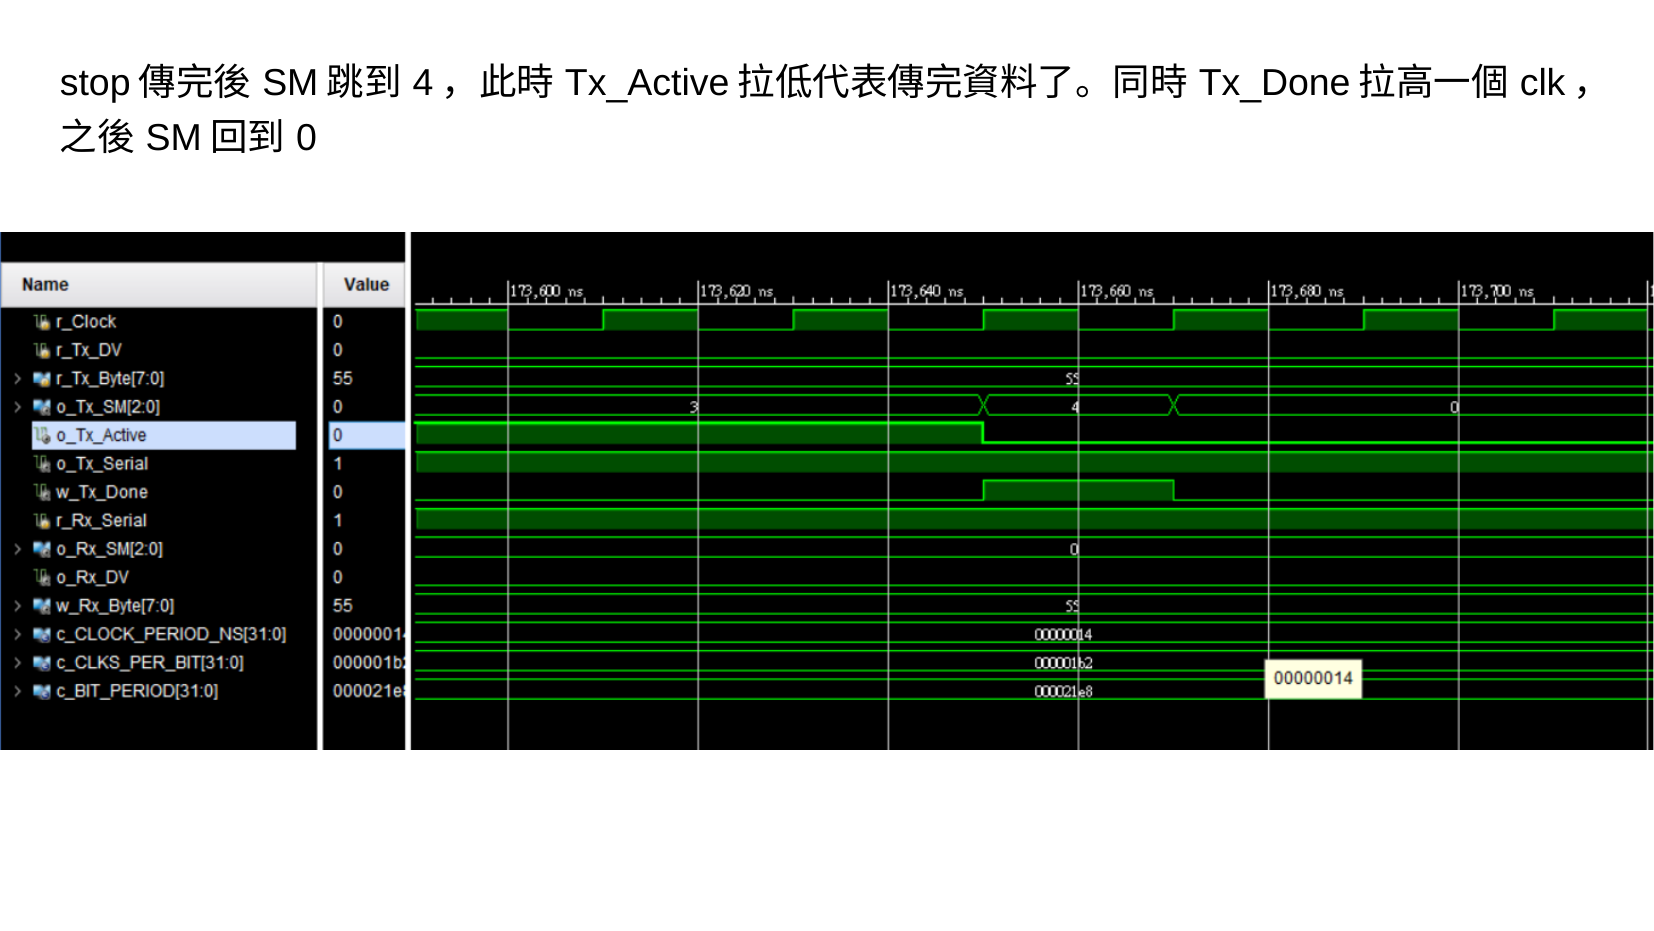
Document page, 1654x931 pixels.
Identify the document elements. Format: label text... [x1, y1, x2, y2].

picture [0, 232, 1654, 751]
text_box stop傳完後SM跳到4，此時Tx_Active拉低代表傳完資料了。同時Tx_Done拉高一個clk， 之後SM回到0 [45, 45, 1622, 159]
